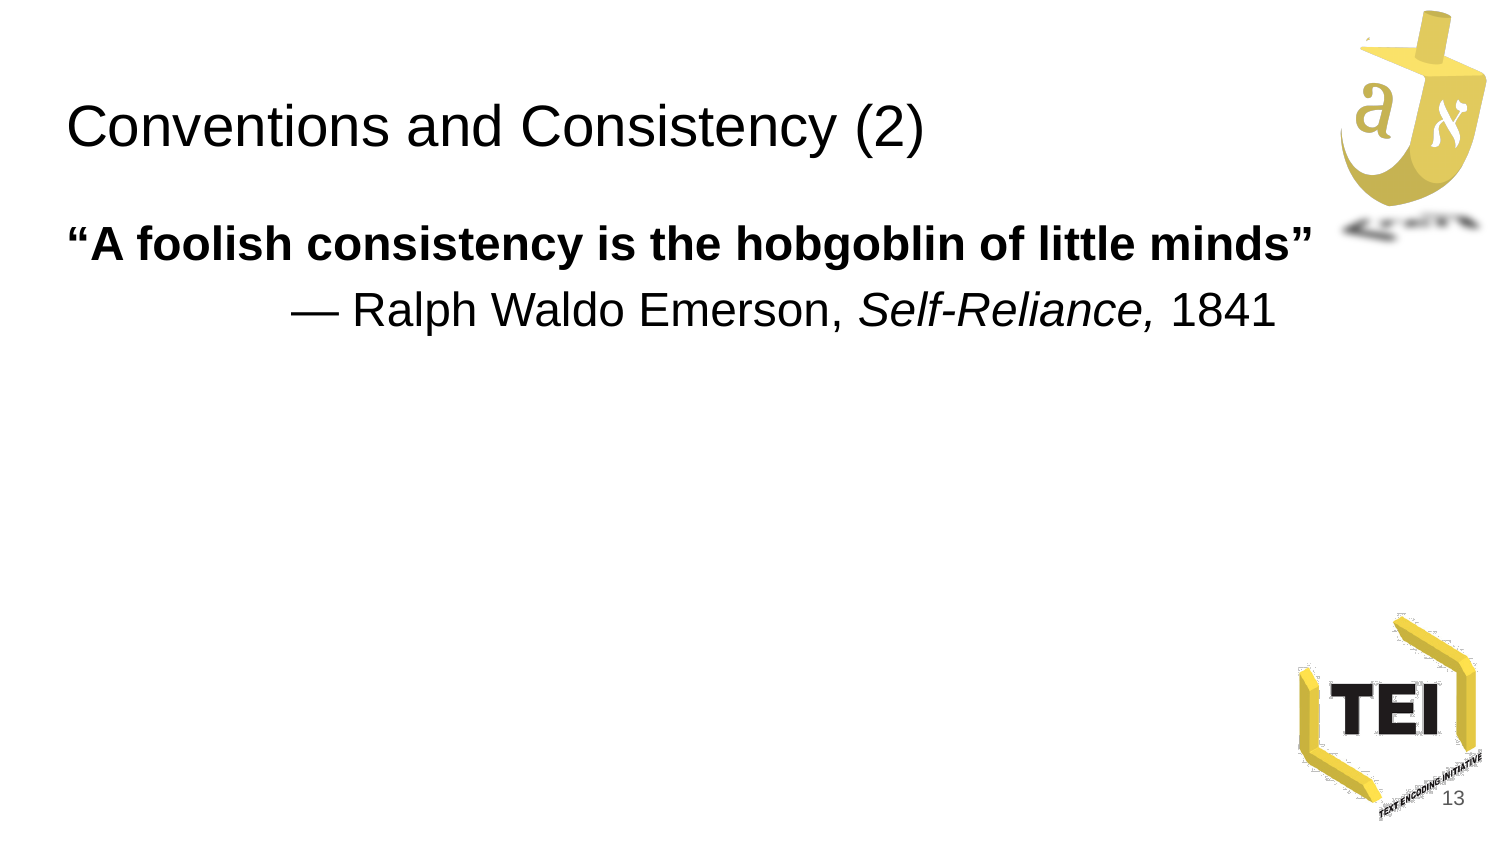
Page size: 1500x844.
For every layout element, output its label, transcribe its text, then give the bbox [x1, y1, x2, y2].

picture [1275, 604, 1500, 830]
slide_number <number> [1389, 764, 1480, 830]
title Conventions and Consistency (2) [51, 72, 1449, 167]
list “A foolish consistency is the hobgoblin of little minds” — Ralph Waldo Emerson, Self-Reliance, 1841 [51, 189, 1449, 750]
picture [1324, 0, 1497, 250]
